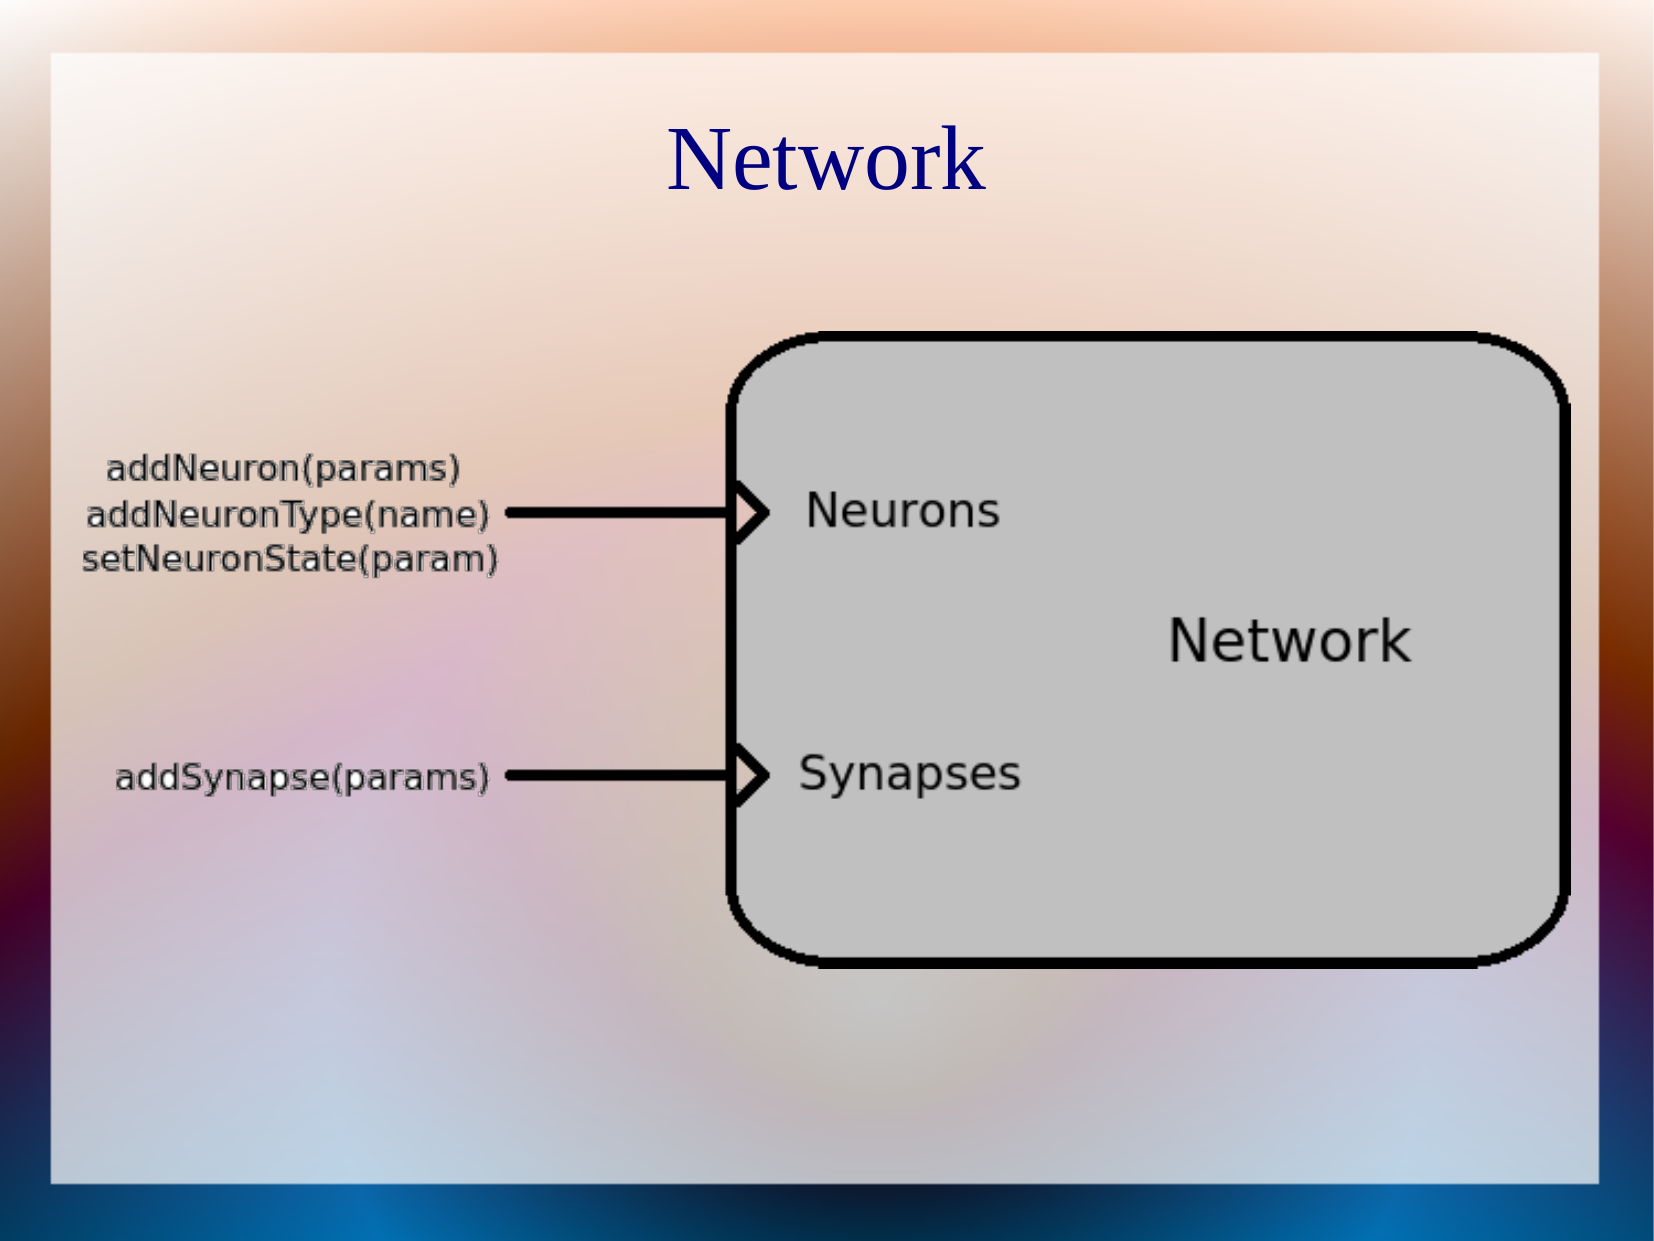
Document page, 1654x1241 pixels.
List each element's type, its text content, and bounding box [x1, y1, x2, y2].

picture [0, 0, 1654, 1241]
title Network [82, 55, 1571, 263]
